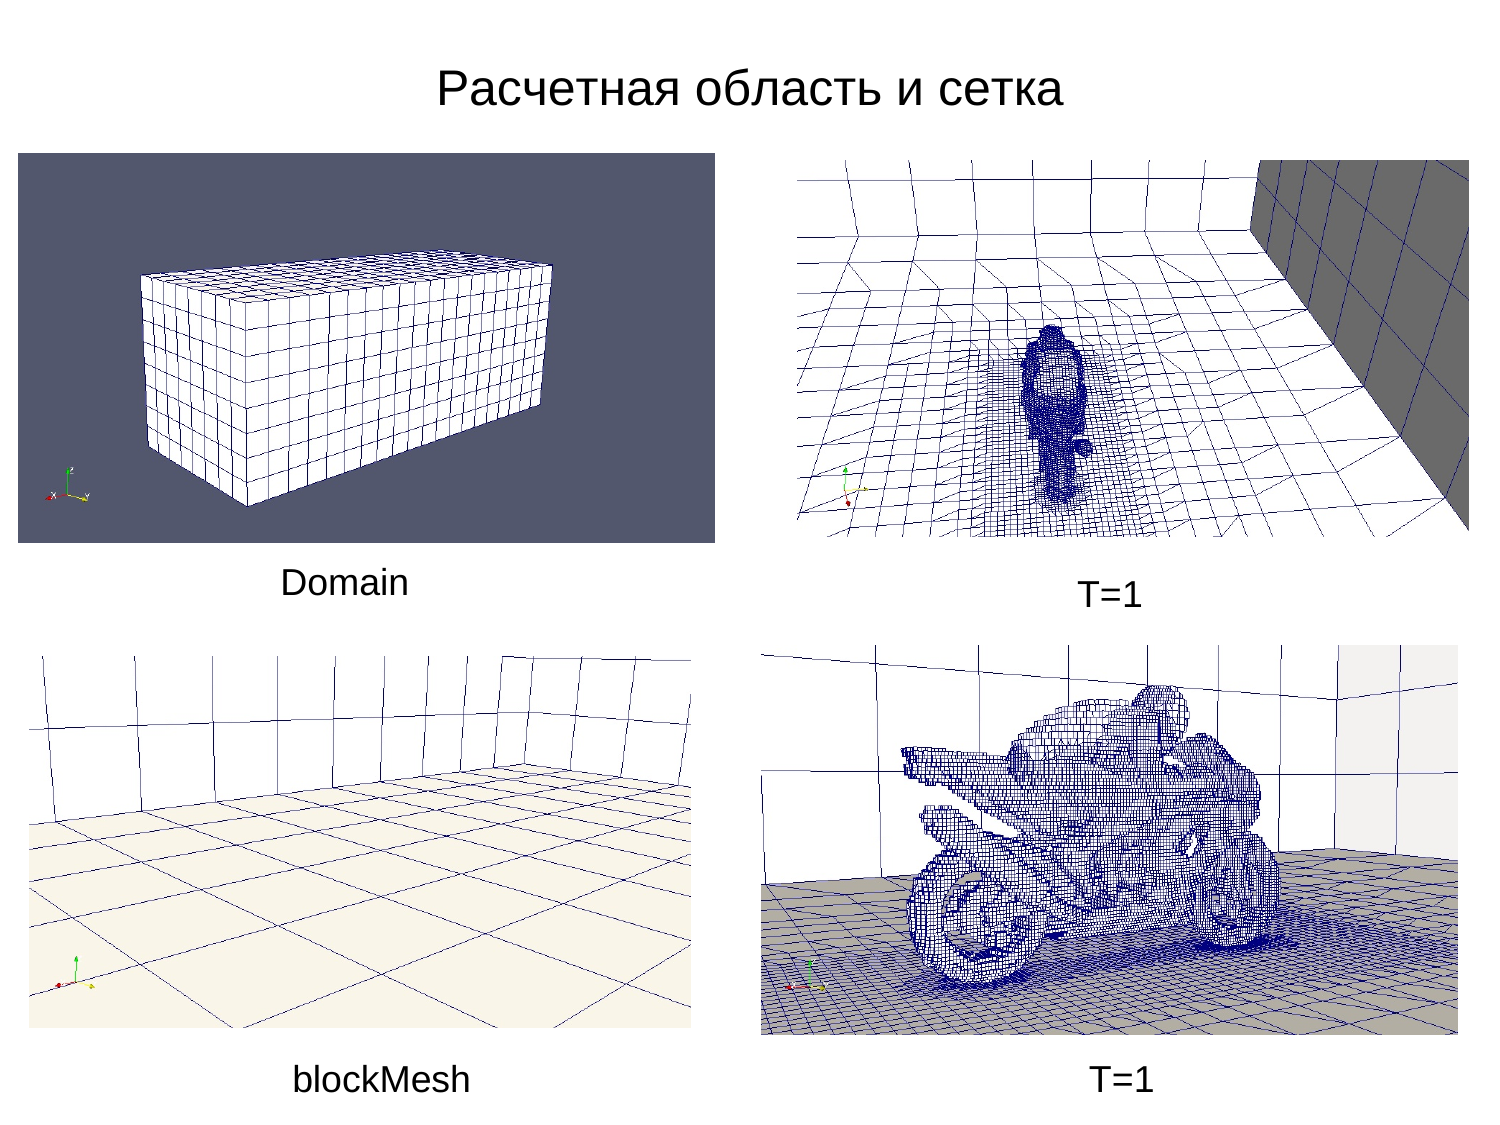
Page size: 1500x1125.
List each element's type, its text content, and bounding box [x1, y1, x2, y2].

picture [797, 160, 1469, 537]
title Расчетная область и сетка [75, 45, 1426, 126]
text_box T=1 [1009, 562, 1229, 623]
text_box T=1 [1021, 1046, 1240, 1108]
text_box blockMesh [277, 1046, 496, 1108]
picture [29, 656, 691, 1028]
picture [761, 645, 1458, 1035]
picture [18, 153, 715, 543]
text_box Domain [265, 550, 426, 612]
